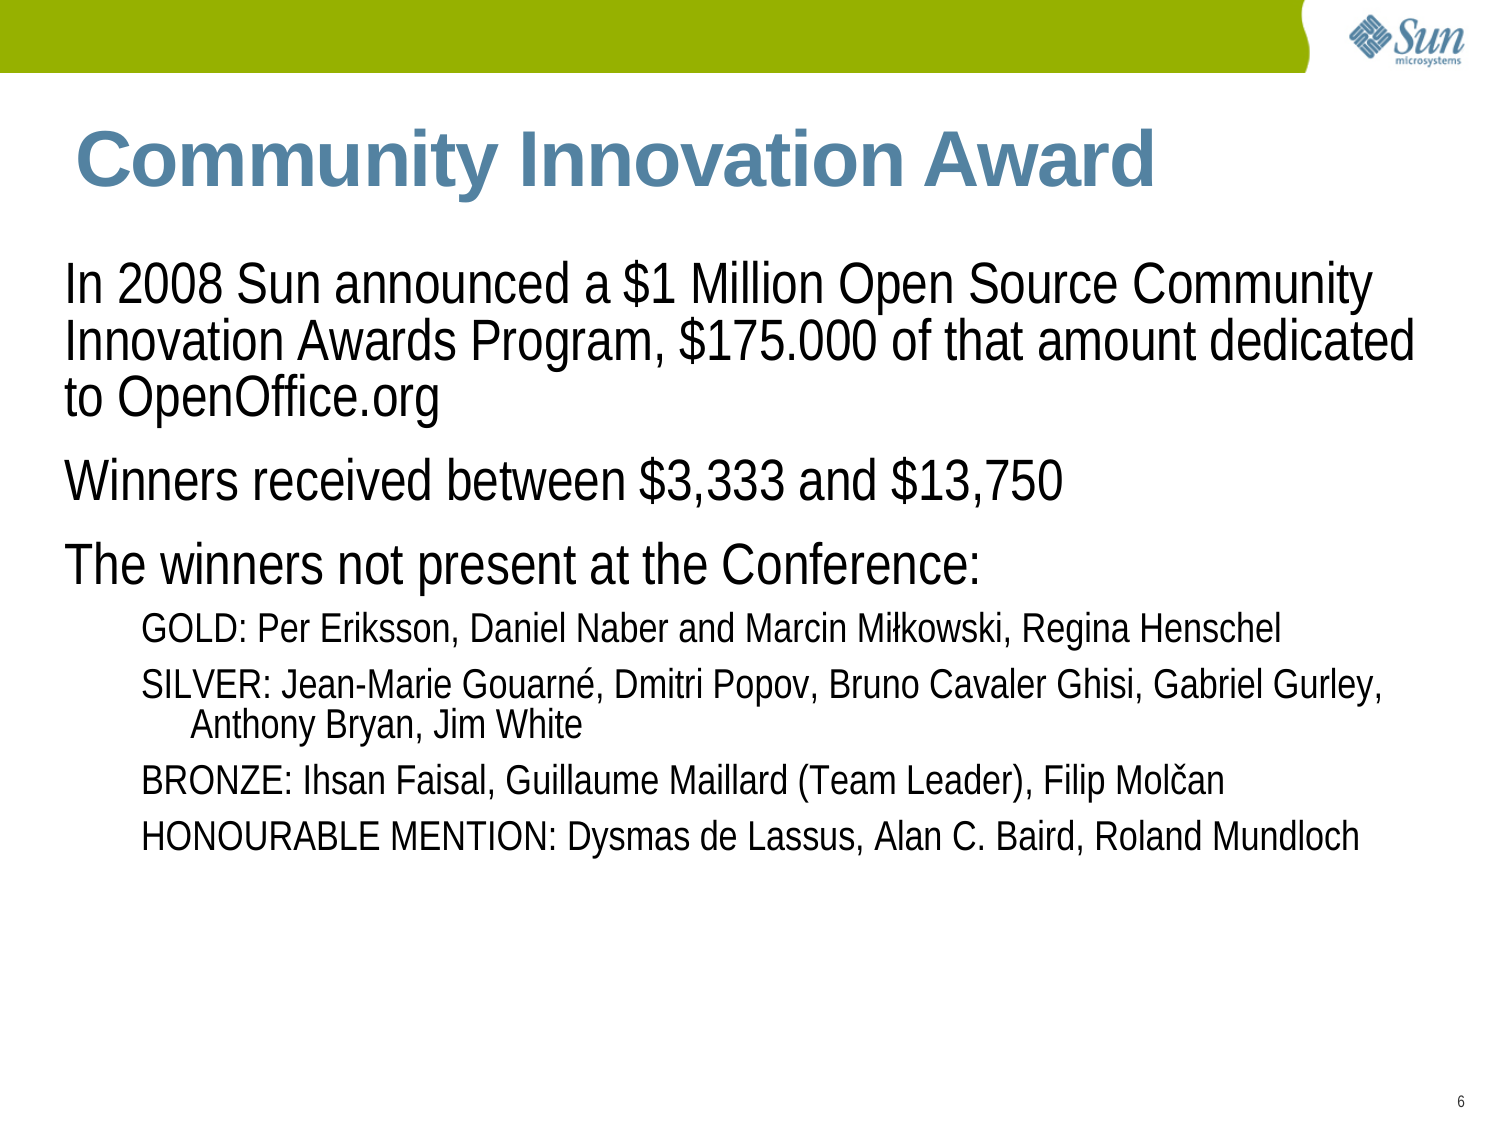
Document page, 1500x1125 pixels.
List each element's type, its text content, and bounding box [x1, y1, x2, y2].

list In 2008 Sun announced a $1 Million Open Source Community Innovation Awards Program, $175.000 of that amount dedicated to OpenOffice.org Winners received between $3,333 and $13,750 The winners not present at the Conference: GOLD: Per Eriksson, Daniel Naber and Marcin Miłkowski, Regina Henschel SILVER: Jean-Marie Gouarné, Dmitri Popov, Bruno Cavaler Ghisi, Gabriel Gurley, Anthony Bryan, Jim White BRONZE: Ihsan Faisal, Guillaume Maillard (Team Leader), Filip Molčan HONOURABLE MENTION: Dysmas de Lassus, Alan C. Baird, Roland Mundloch [64, 258, 1459, 1062]
title Community Innovation Award [75, 123, 1437, 227]
picture [0, 0, 1500, 73]
